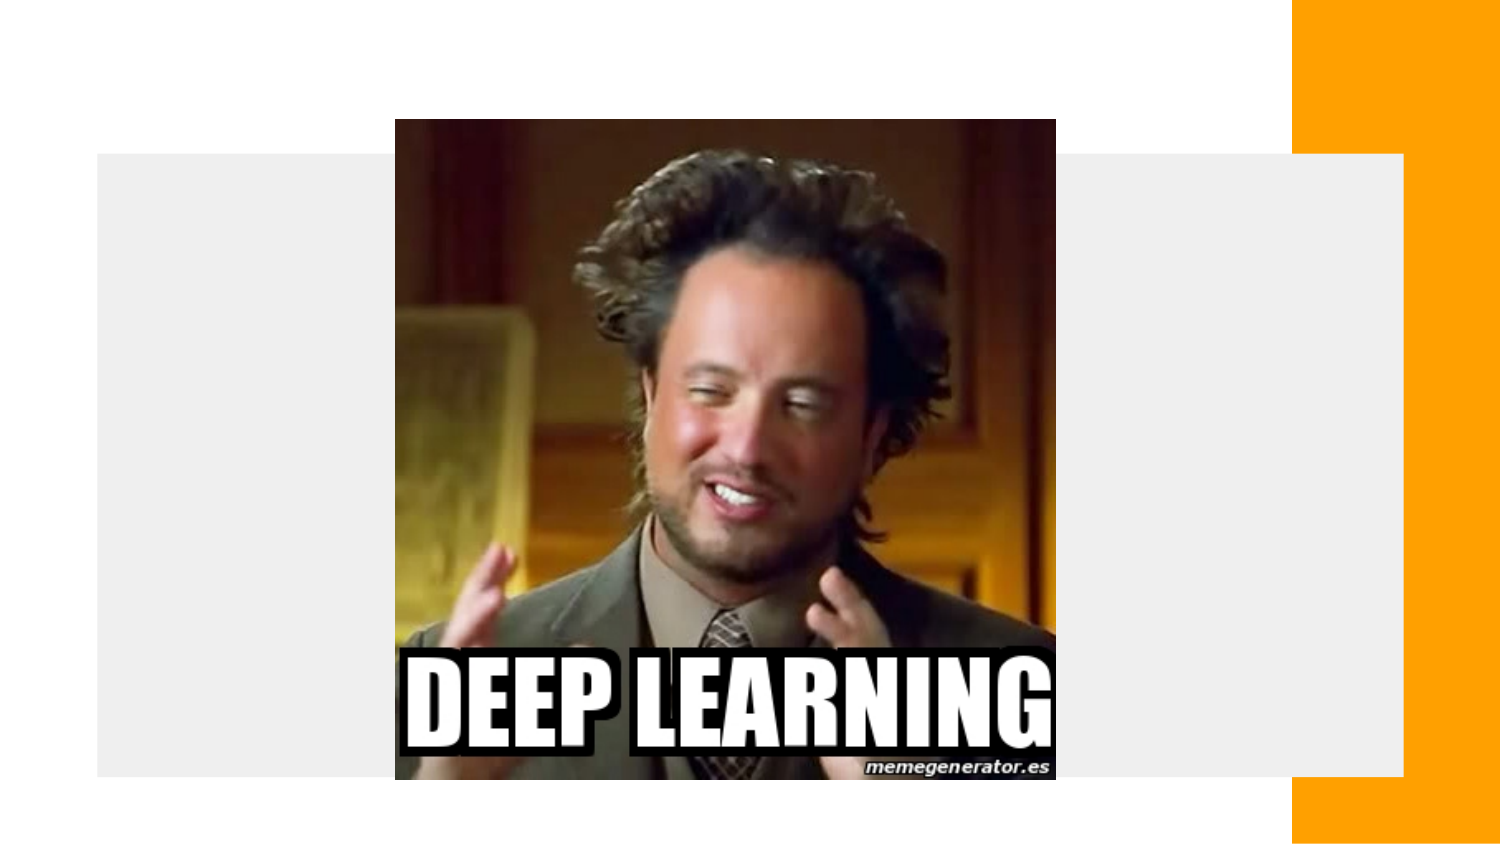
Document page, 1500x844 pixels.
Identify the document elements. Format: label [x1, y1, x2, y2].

picture [395, 119, 1056, 781]
title [76, 17, 1391, 160]
